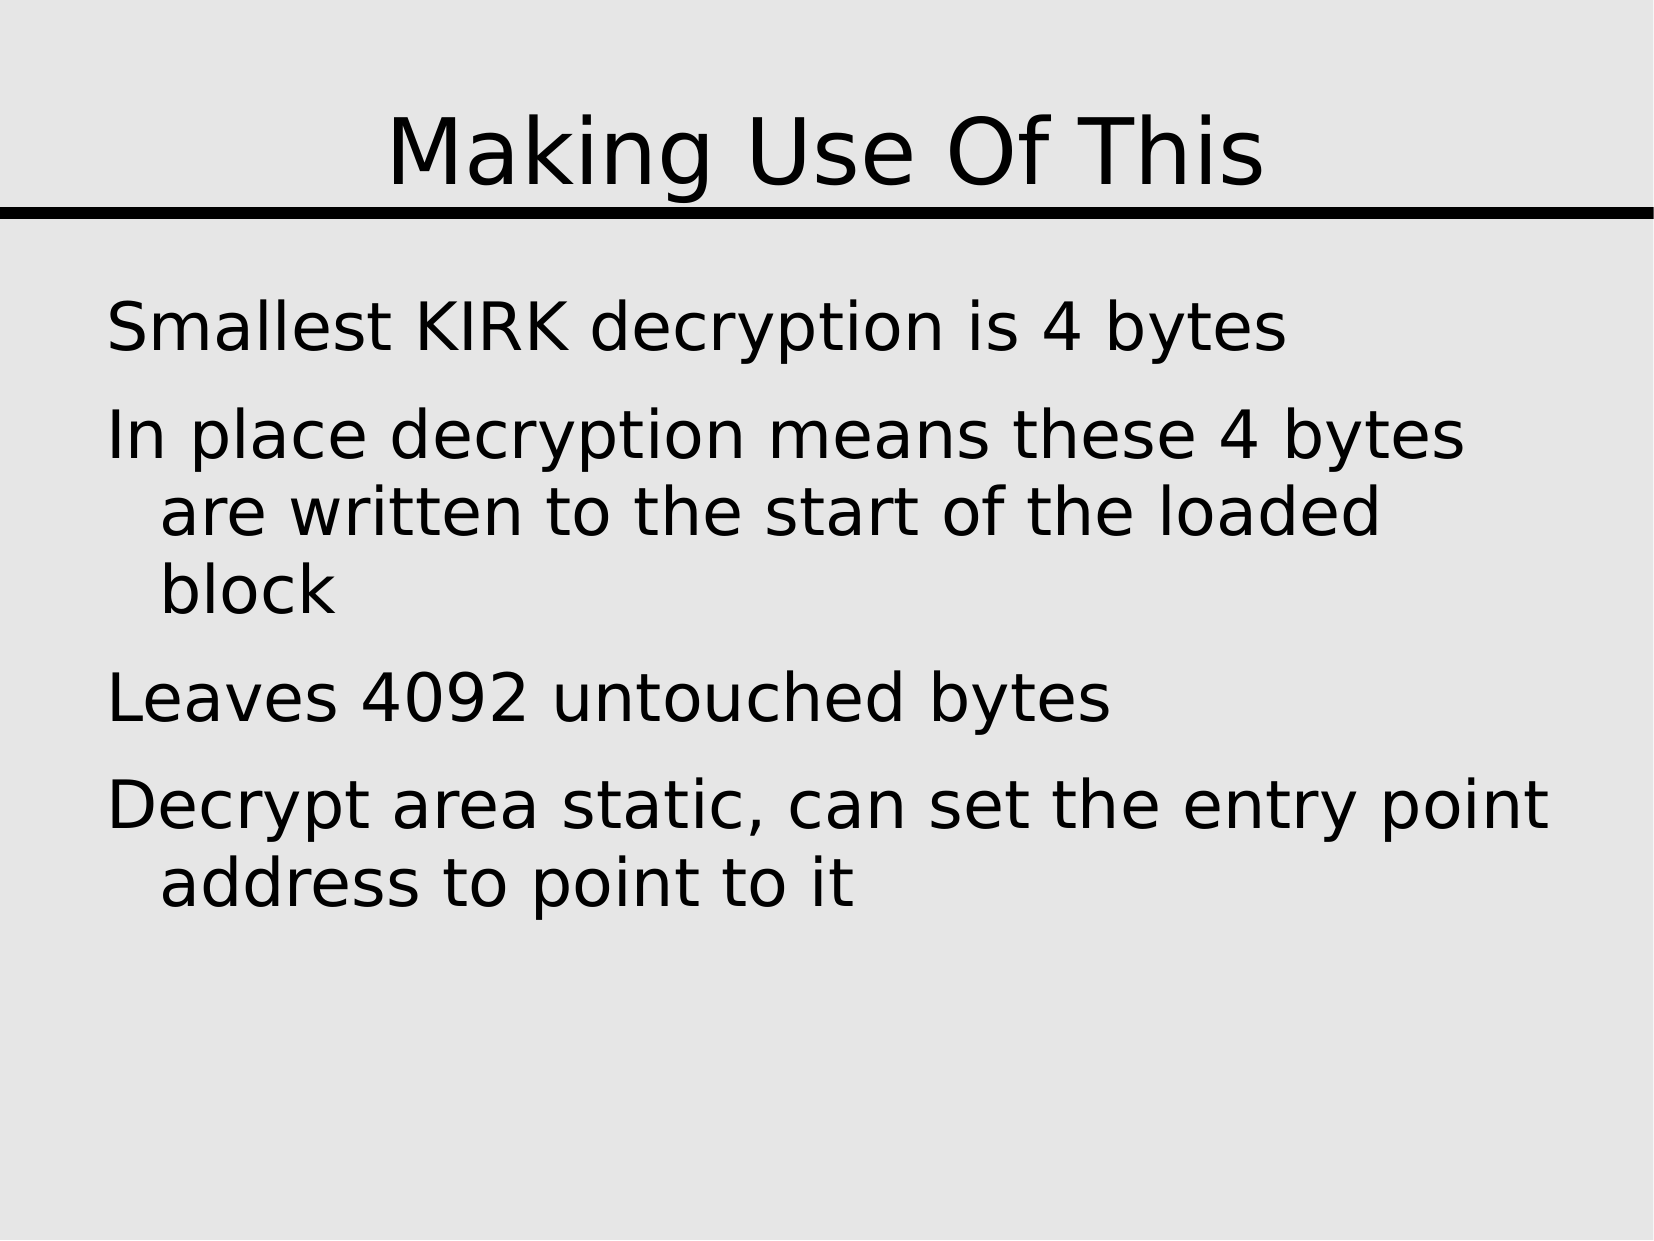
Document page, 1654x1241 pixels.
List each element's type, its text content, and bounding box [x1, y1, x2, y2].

title Making Use Of This [82, 56, 1571, 250]
list Smallest KIRK decryption is 4 bytes In place decryption means these 4 bytes are written to the start of the loaded block Leaves 4092 untouched bytes Decrypt area static, can set the entry point address to point to it [88, 288, 1577, 1093]
